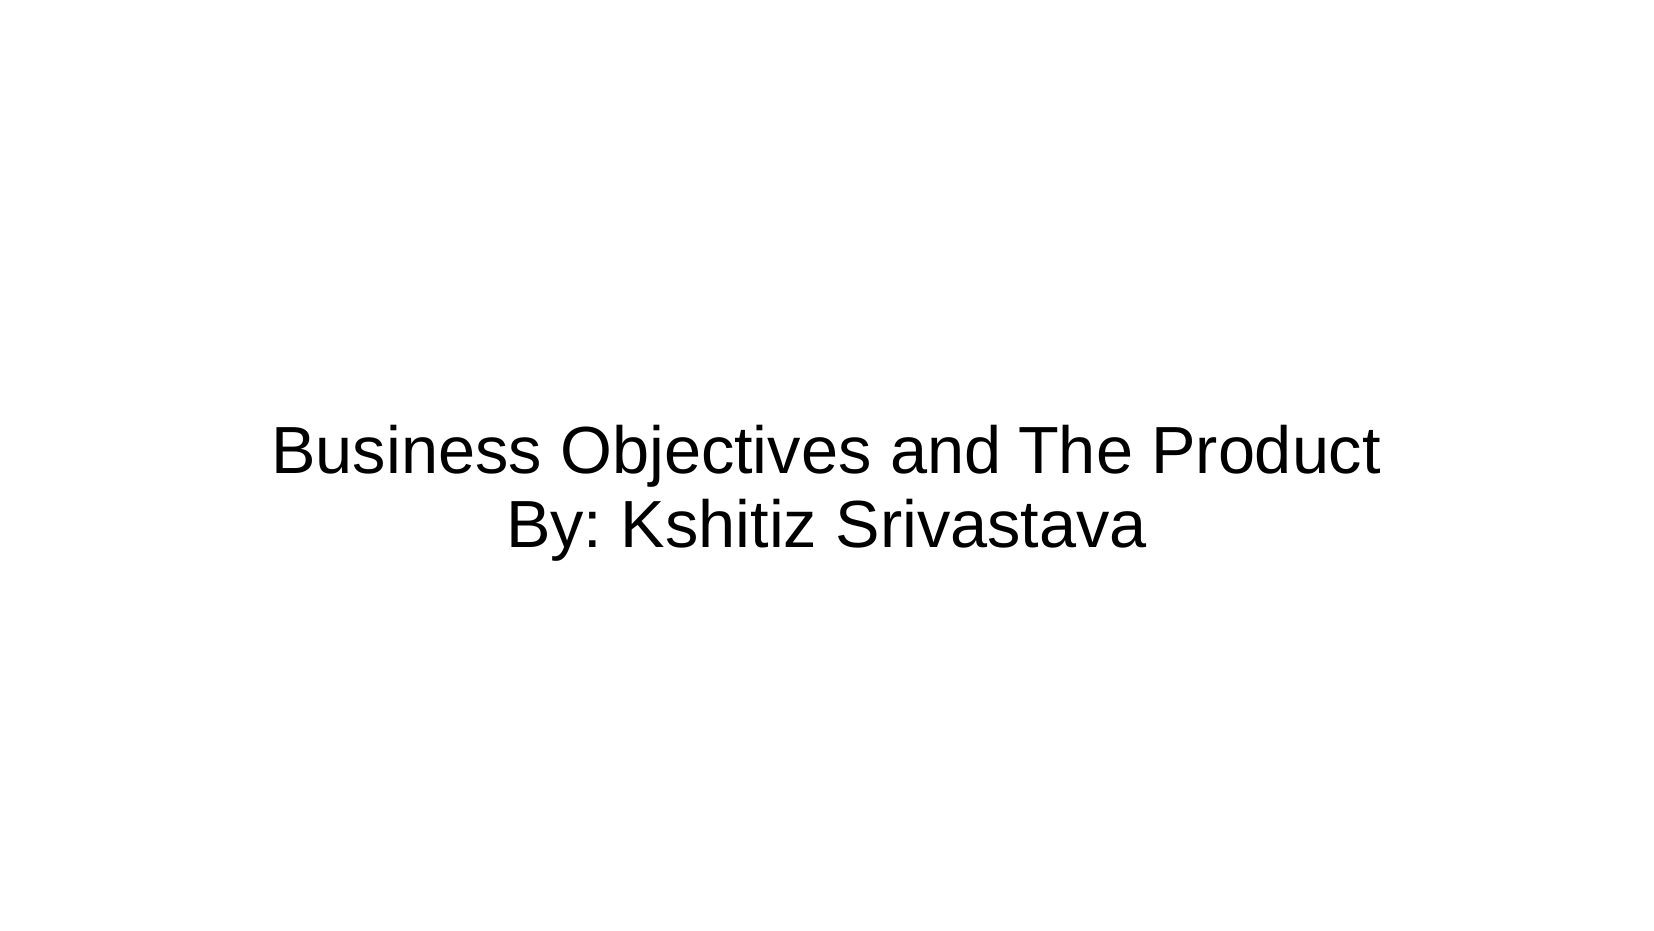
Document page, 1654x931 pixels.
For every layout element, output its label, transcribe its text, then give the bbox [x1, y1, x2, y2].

subtitle Business Objectives and The Product By: Kshitiz Srivastava [82, 217, 1571, 758]
